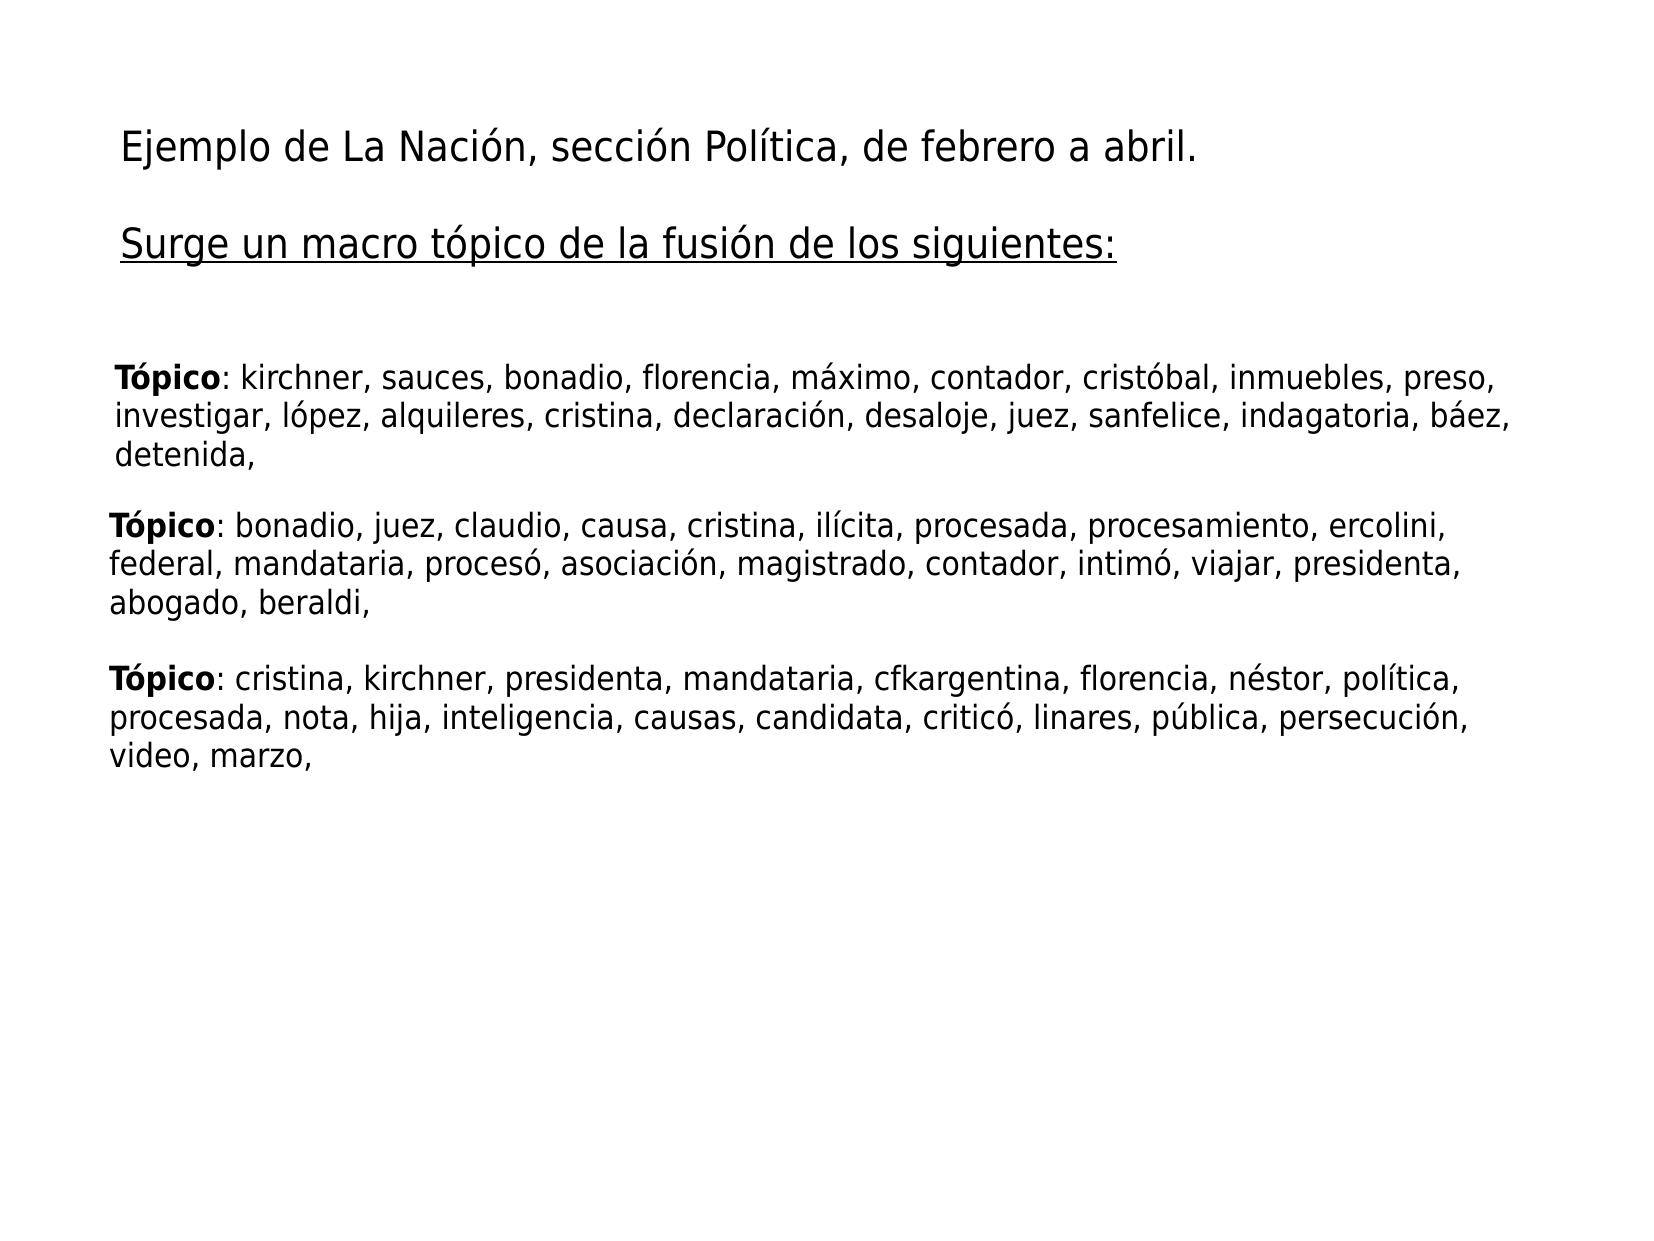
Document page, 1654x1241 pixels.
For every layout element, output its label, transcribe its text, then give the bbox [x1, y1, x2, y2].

text_box Tópico: cristina, kirchner, presidenta, mandataria, cfkargentina, florencia, néstor, política, procesada, nota, hija, inteligencia, causas, candidata, criticó, linares, pública, persecución, video, marzo, [94, 652, 1577, 785]
text_box Tópico: kirchner, sauces, bonadio, florencia, máximo, contador, cristóbal, inmuebles, preso, investigar, lópez, alquileres, cristina, declaración, desaloje, juez, sanfelice, indagatoria, báez, detenida, [99, 351, 1565, 484]
text_box Ejemplo de La Nación, sección Política, de febrero a abril. Surge un macro tópico de la fusión de los siguientes: [105, 115, 1571, 278]
text_box Tópico: bonadio, juez, claudio, causa, cristina, ilícita, procesada, procesamiento, ercolini, federal, mandataria, procesó, asociación, magistrado, contador, intimó, viajar, presidenta, abogado, beraldi, [94, 498, 1583, 631]
